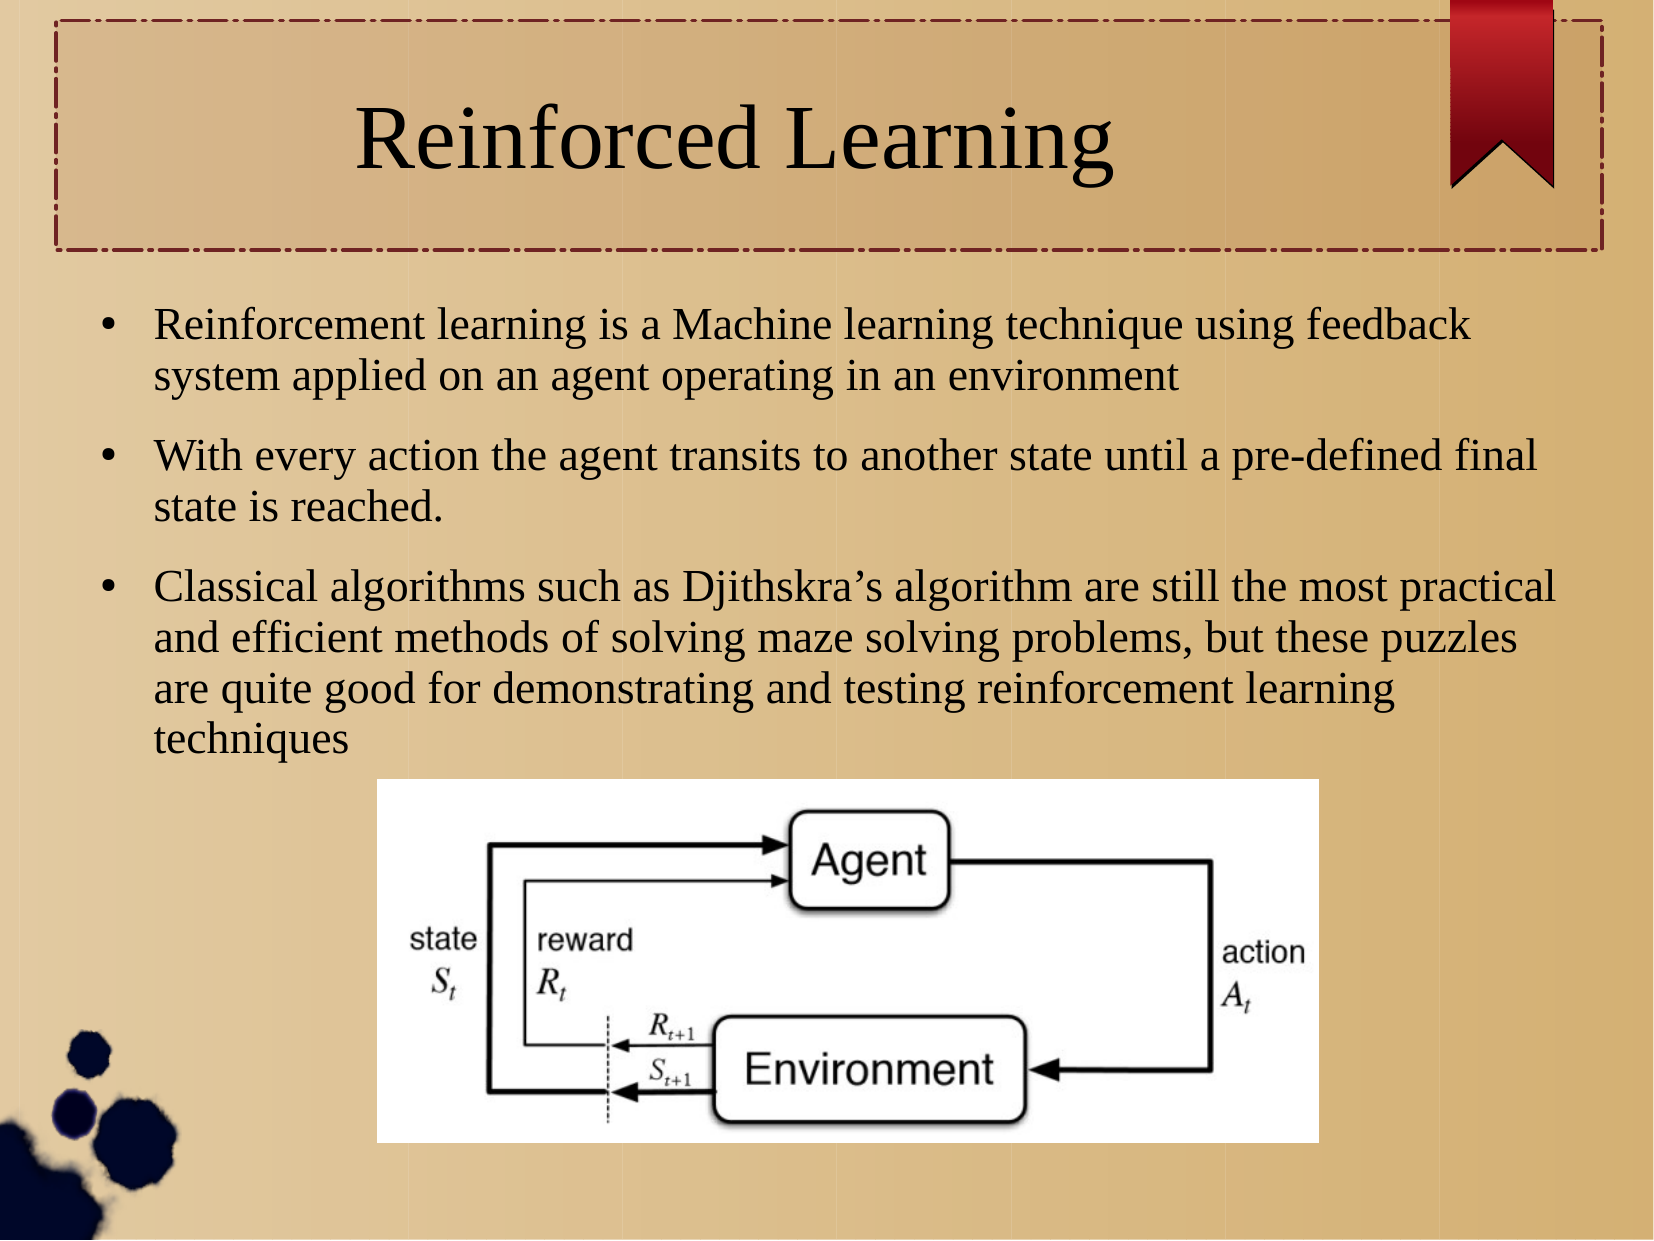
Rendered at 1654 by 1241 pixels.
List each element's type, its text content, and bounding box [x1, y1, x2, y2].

picture [377, 779, 1319, 1143]
title Reinforced Learning [82, 47, 1412, 229]
list Reinforcement learning is a Machine learning technique using feedback system applied on an agent operating in an environment With every action the agent transits to another state until a pre-defined final state is reached. Classical algorithms such as Djithskra’s algorithm are still the most practical and efficient methods of solving maze solving problems, but these puzzles are quite good for demonstrating and testing reinforcement learning techniques [82, 299, 1571, 1019]
